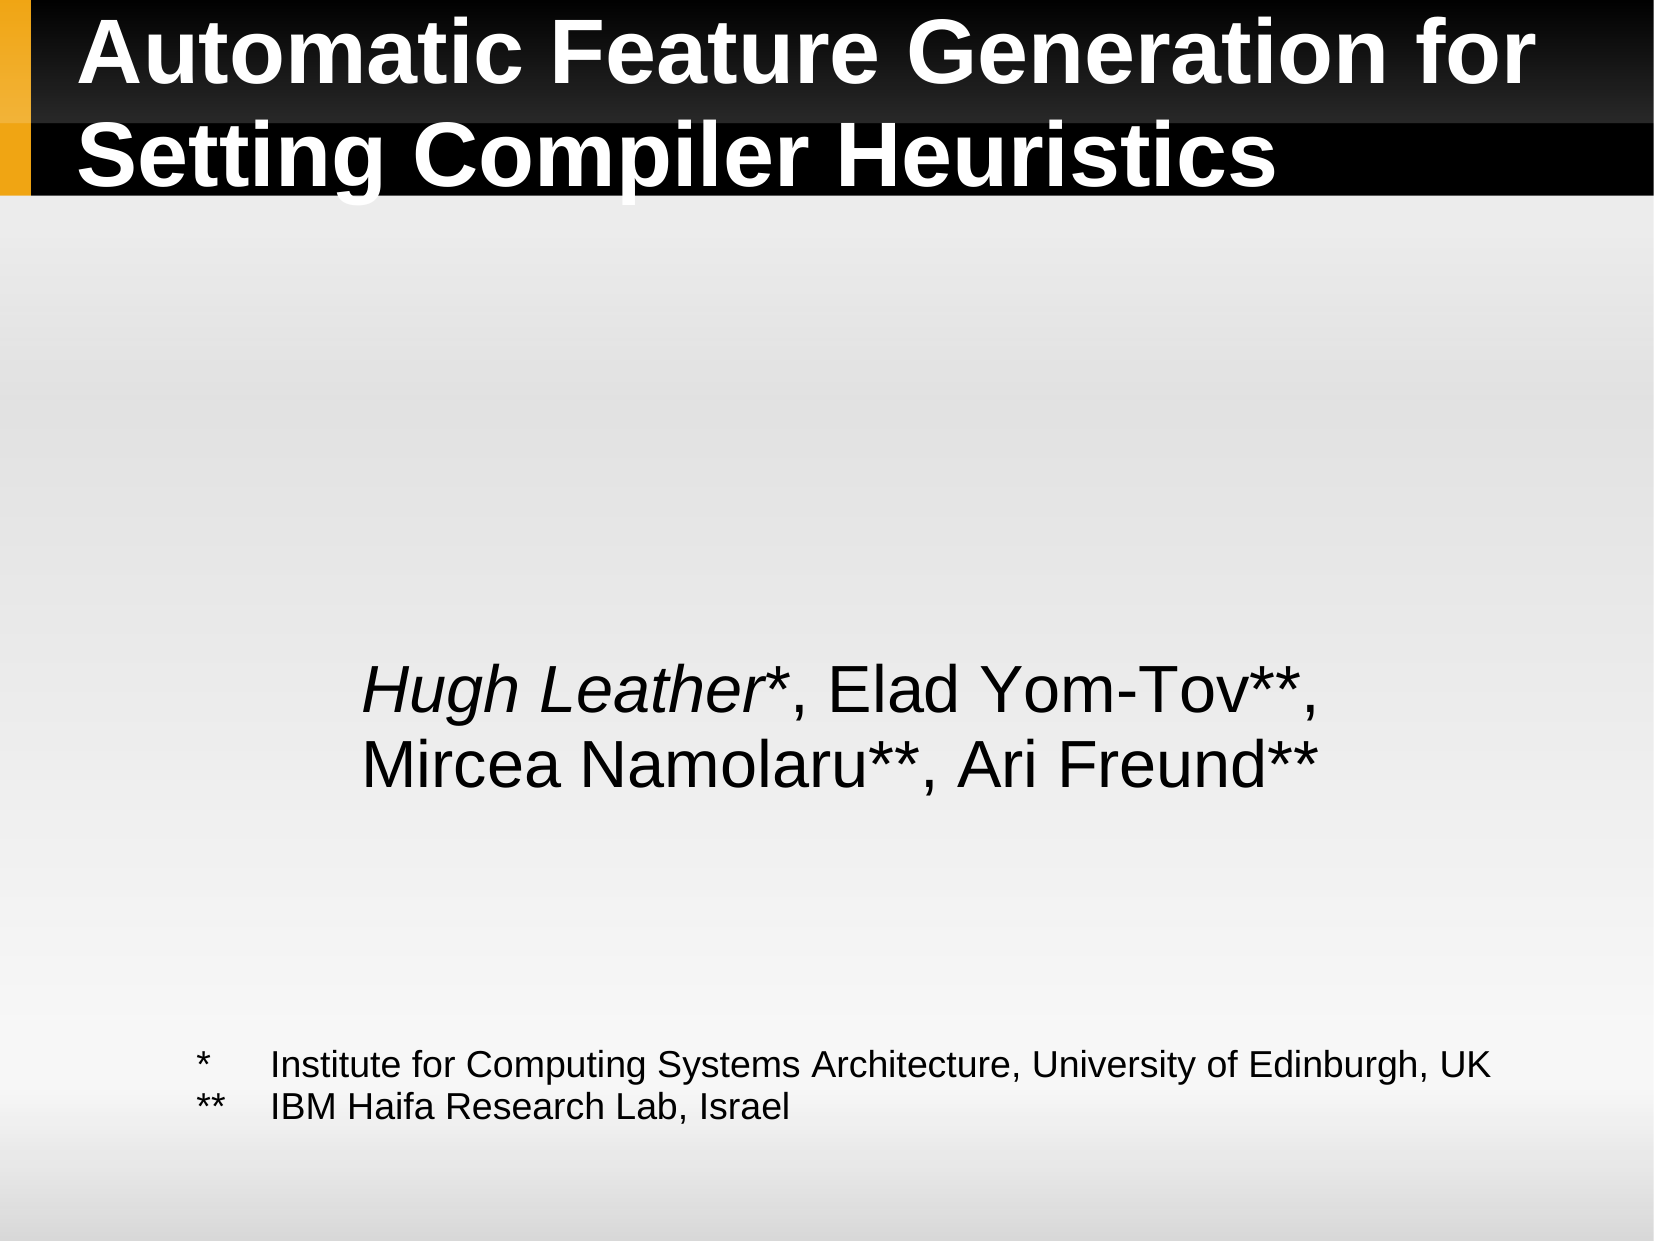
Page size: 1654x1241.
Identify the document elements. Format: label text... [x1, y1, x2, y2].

picture [0, 0, 1654, 1241]
title Automatic Feature Generation for Setting Compiler Heuristics [76, 0, 1565, 208]
subtitle Hugh Leather*, Elad Yom-Tov**, Mircea Namolaru**, Ari Freund** [121, 322, 1561, 1133]
text_box * Institute for Computing Systems Architecture, University of Edinburgh, UK ** IBM Haifa Research Lab, Israel [181, 1035, 1507, 1135]
